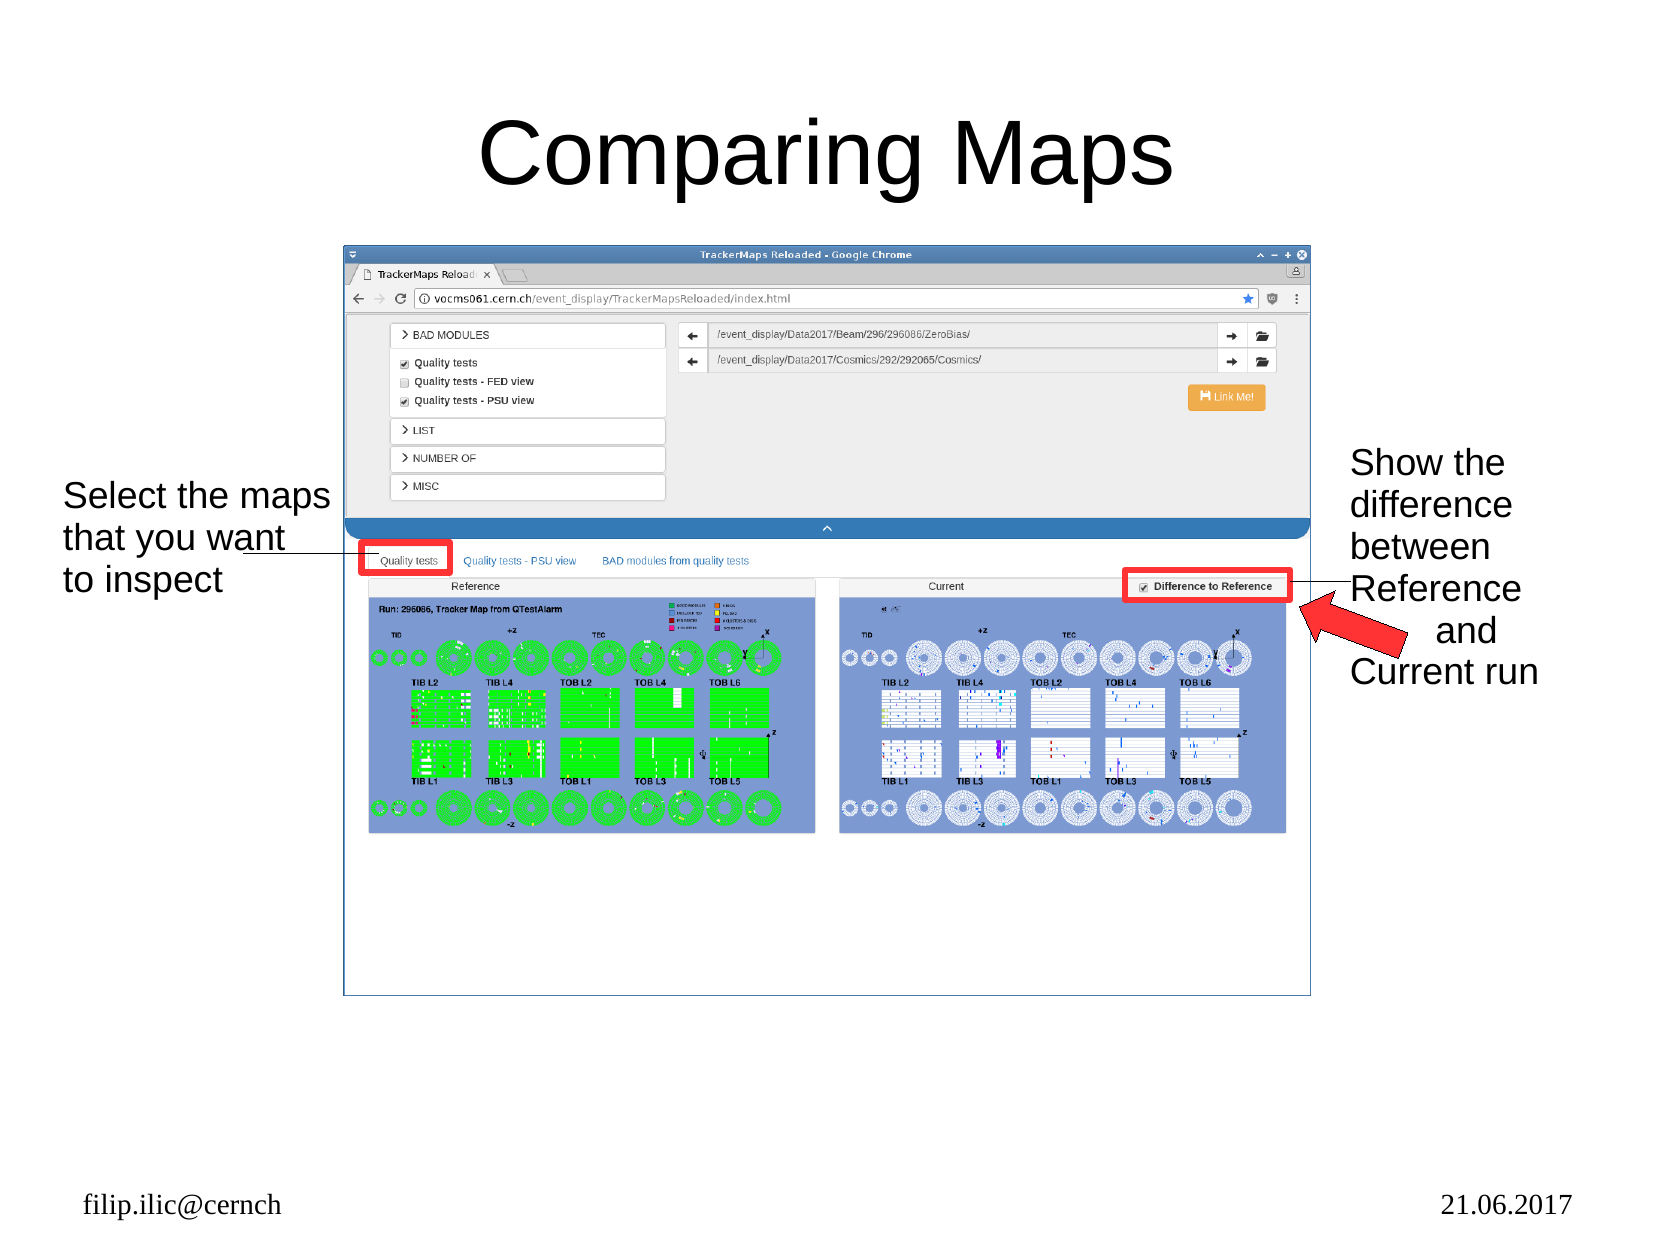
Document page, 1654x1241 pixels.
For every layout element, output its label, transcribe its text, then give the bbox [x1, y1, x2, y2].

picture [343, 245, 1311, 996]
text_box [361, 542, 450, 573]
text_box [1125, 570, 1291, 601]
text_box Show the difference between Reference and Current run [1335, 433, 1598, 701]
text_box Select the maps that you want to inspect [48, 466, 347, 608]
text_box [1299, 590, 1335, 643]
title Comparing Maps [82, 49, 1571, 257]
